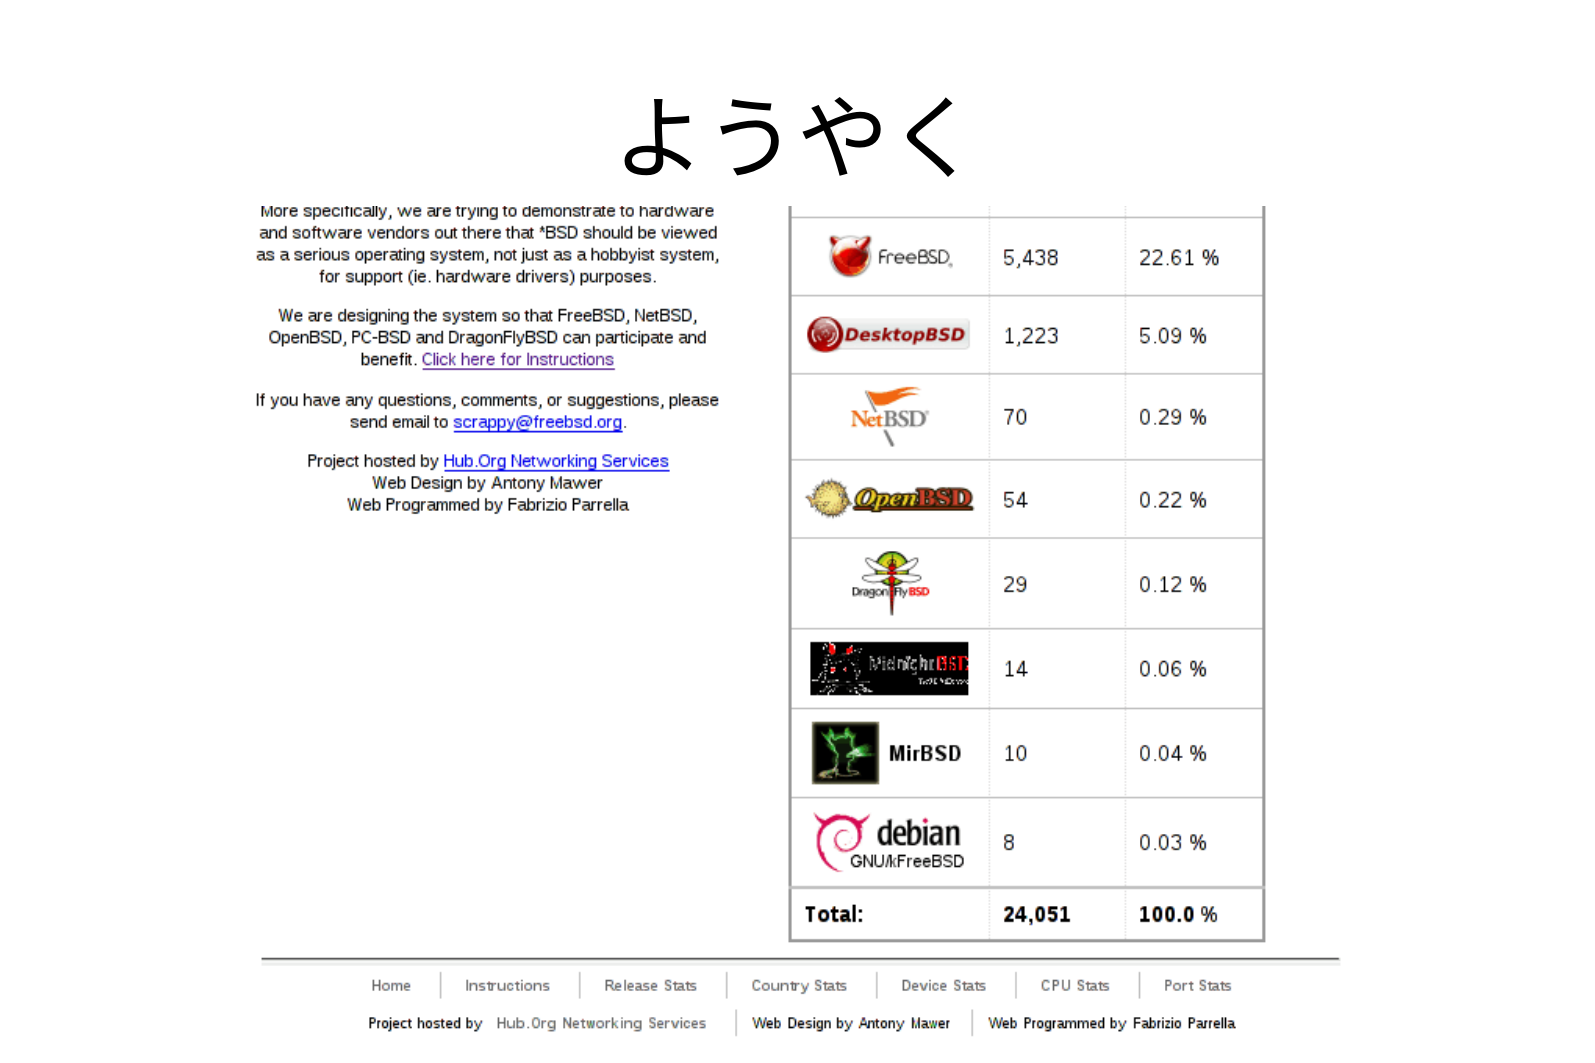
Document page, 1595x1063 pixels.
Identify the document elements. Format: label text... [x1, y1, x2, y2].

title ようやく [79, 49, 1515, 213]
picture [154, 206, 1447, 1052]
